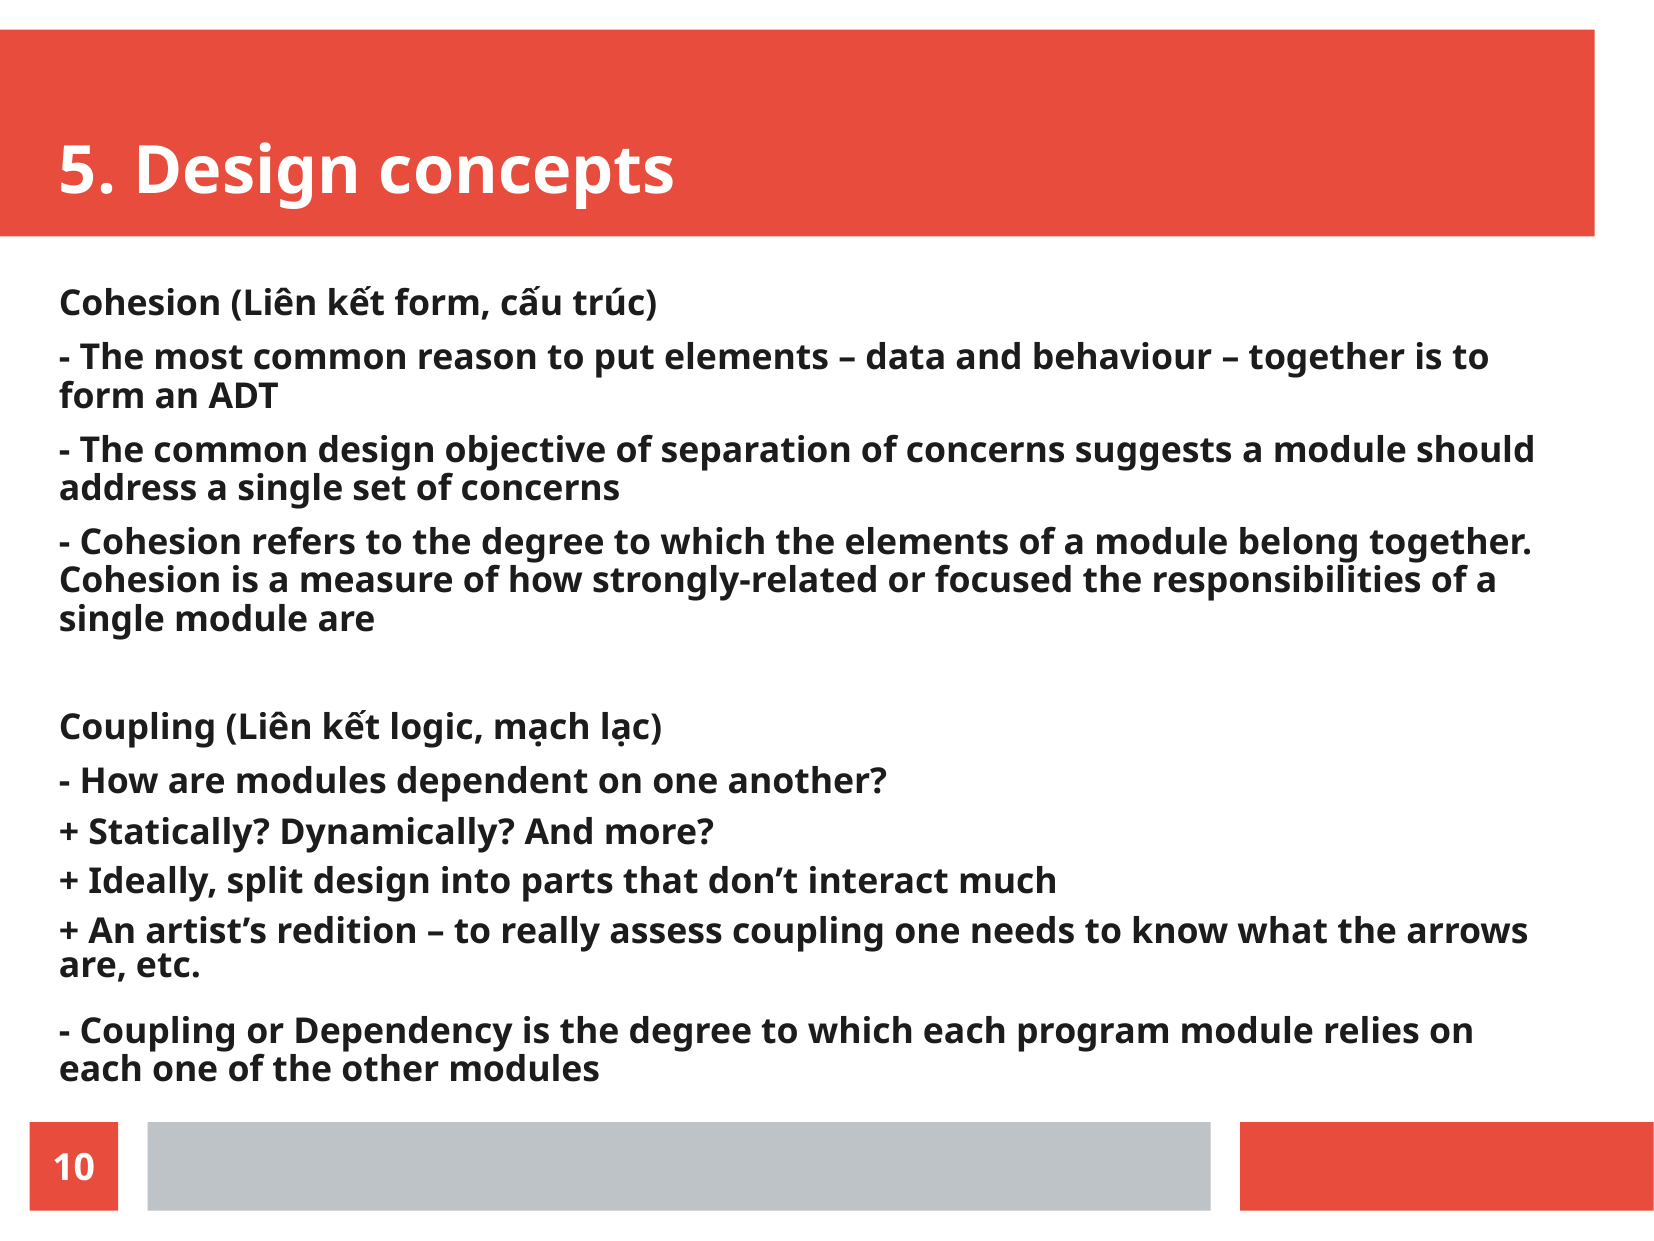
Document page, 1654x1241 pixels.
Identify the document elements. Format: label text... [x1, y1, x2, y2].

list Cohesion (Liên kết form, cấu trúc) - The most common reason to put elements – data and behaviour – together is to form an ADT - The common design objective of separation of concerns suggests a module should address a single set of concerns - Cohesion refers to the degree to which the elements of a module belong together. Cohesion is a measure of how strongly-related or focused the responsibilities of a single module are Coupling (Liên kết logic, mạch lạc) - How are modules dependent on one another? + Statically? Dynamically? And more? + Ideally, split design into parts that don’t interact much + An artist’s redition – to really assess coupling one needs to know what the arrows are, etc. - Coupling or Dependency is the degree to which each program module relies on each one of the other modules [59, 285, 1565, 1093]
text_box [29, 1122, 119, 1211]
title 5. Design concepts [59, 59, 1595, 207]
